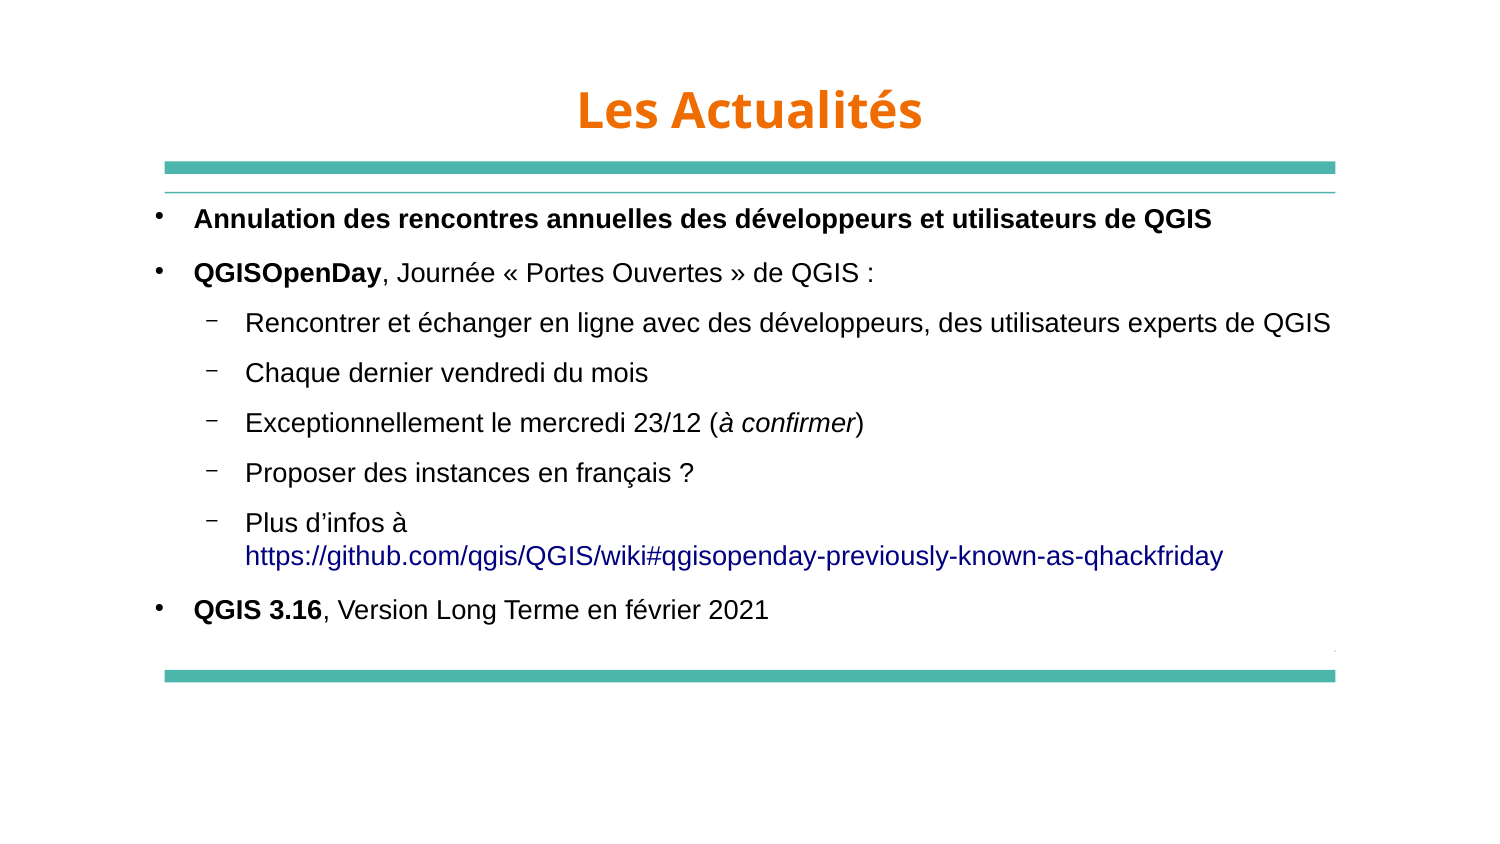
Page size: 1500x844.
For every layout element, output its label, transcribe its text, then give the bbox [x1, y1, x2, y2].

list Annulation des rencontres annuelles des développeurs et utilisateurs de QGIS QGISOpenDay, Journée « Portes Ouvertes » de QGIS : Rencontrer et échanger en ligne avec des développeurs, des utilisateurs experts de QGIS Chaque dernier vendredi du mois Exceptionnellement le mercredi 23/12 (à confirmer) Proposer des instances en français ? Plus d’infos à https://github.com/qgis/QGIS/wiki#qgisopenday-previously-known-as-qhackfriday QGIS 3.16, Version Long Terme en février 2021 [141, 200, 1335, 664]
title Les Actualités [82, 75, 1418, 154]
